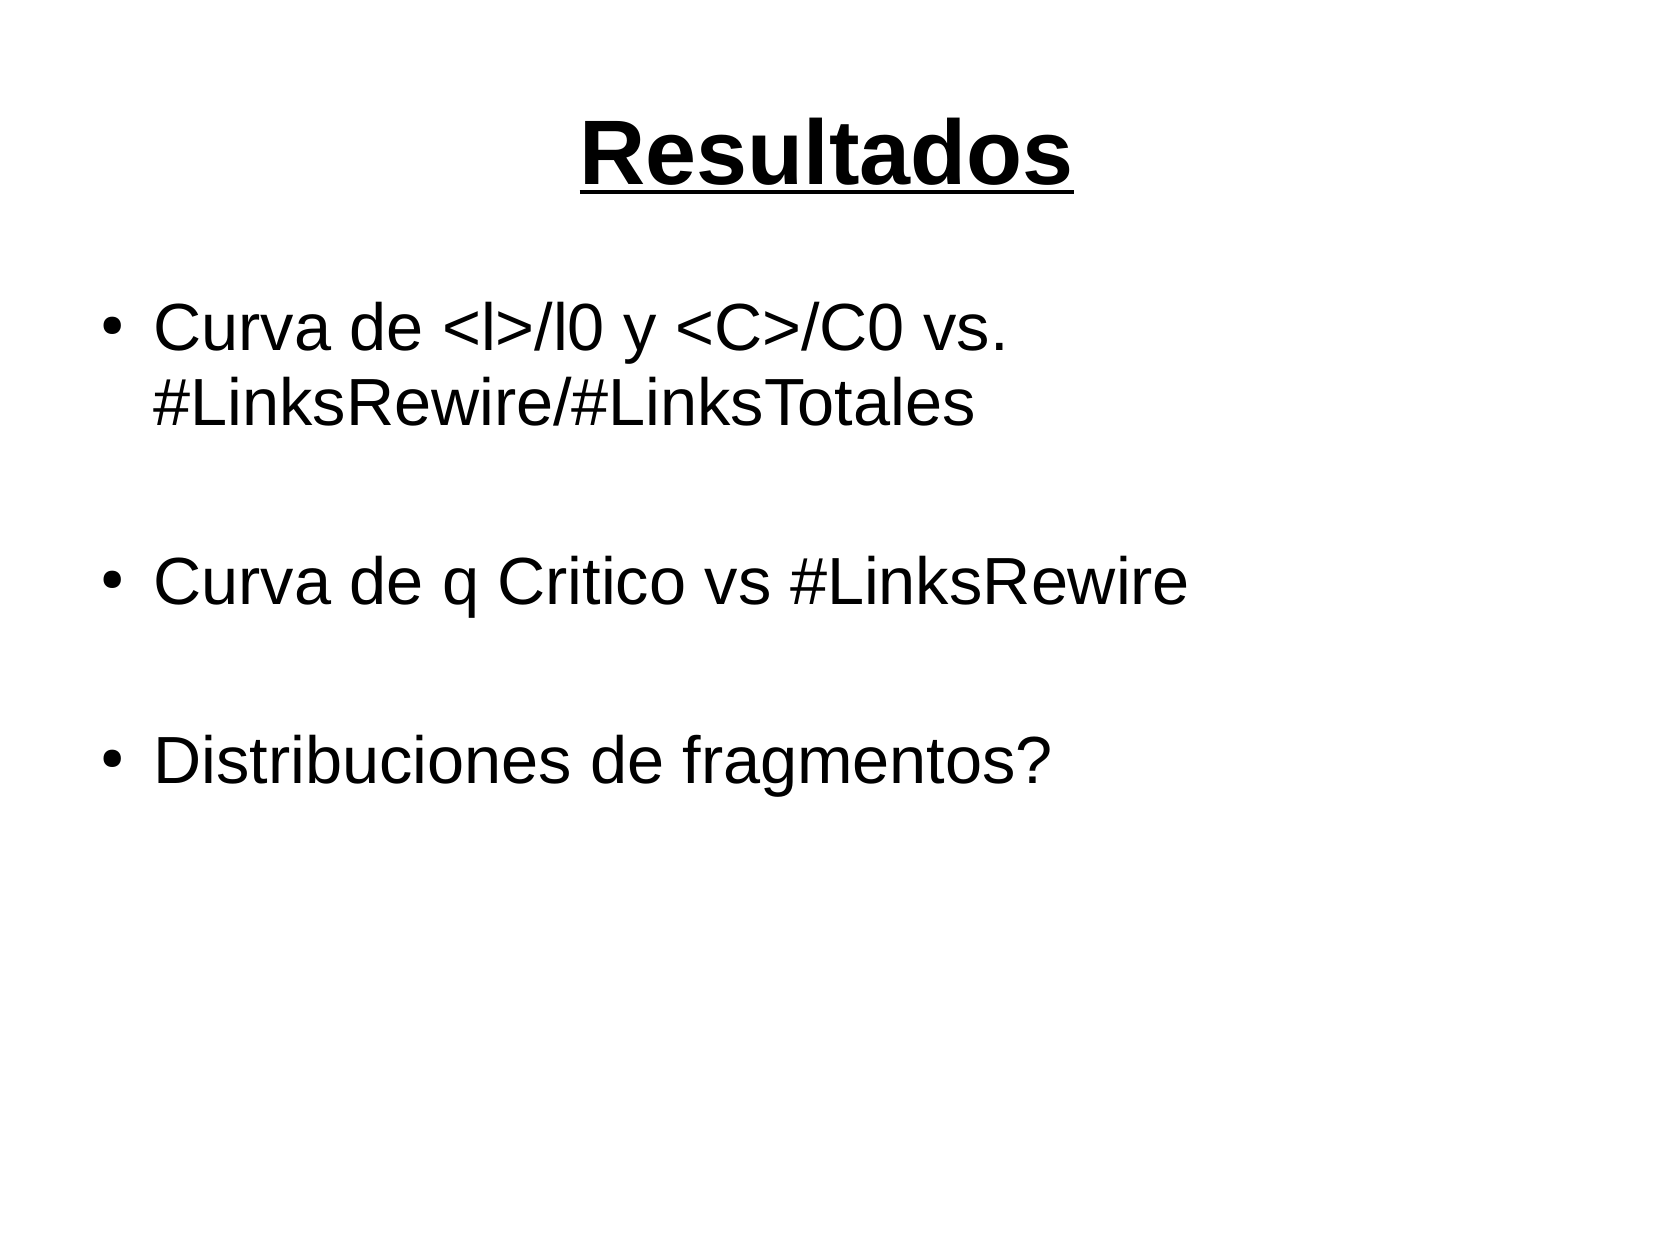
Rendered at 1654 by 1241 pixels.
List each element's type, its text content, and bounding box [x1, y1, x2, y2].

title Resultados [82, 49, 1571, 257]
list Curva de <l>/l0 y <C>/C0 vs. #LinksRewire/#LinksTotales Curva de q Critico vs #LinksRewire Distribuciones de fragmentos? [82, 290, 1571, 1010]
